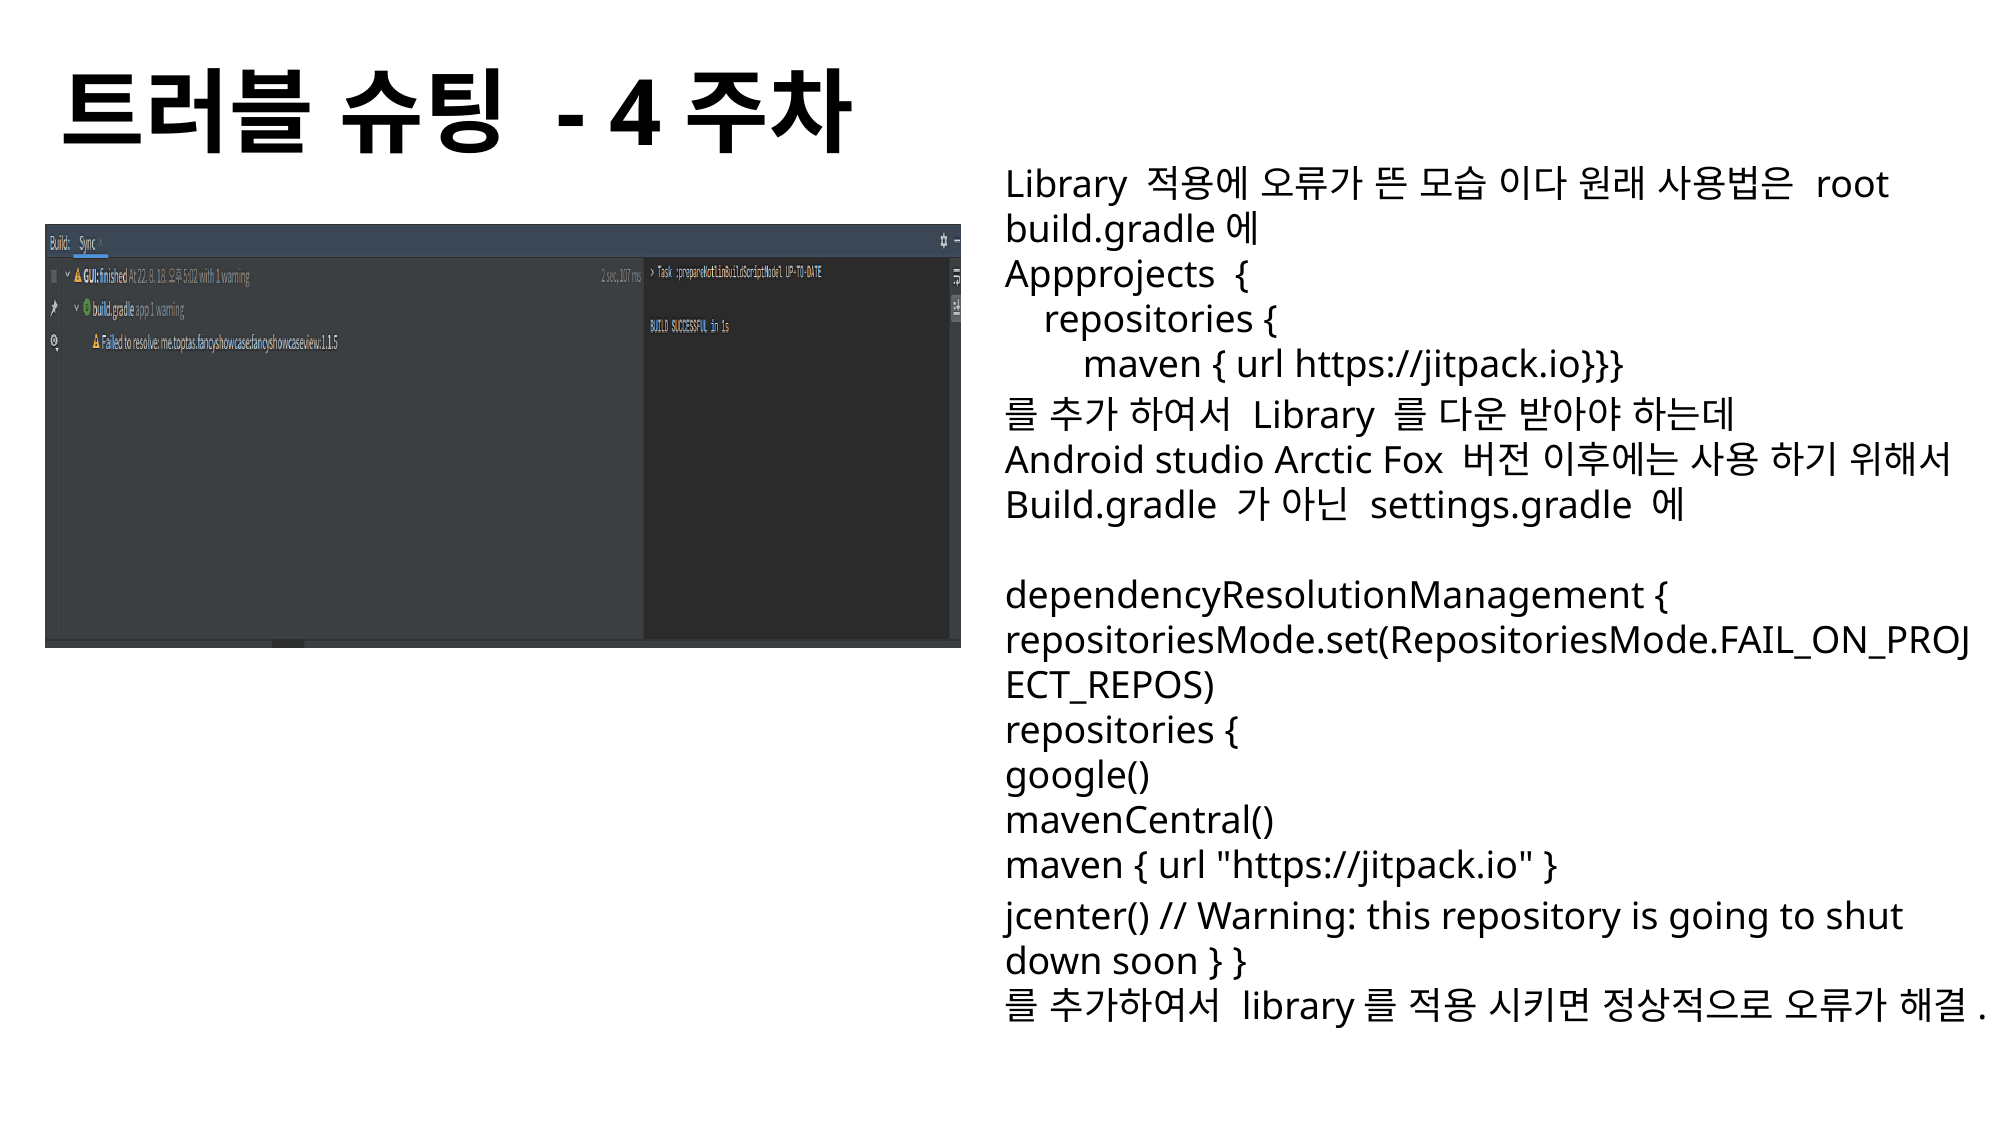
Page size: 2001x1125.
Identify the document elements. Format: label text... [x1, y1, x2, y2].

text_box 트러블 슈팅 - 4주차 [45, 46, 954, 173]
text_box Library 적용에 오류가 뜬 모습 이다 원래 사용법은 root build.gradle에 Appprojects { repositories { maven { url https://jitpack.io}}} 를 추가 하여서 Library 를 다운 받아야 하는데 Android studio Arctic Fox 버전 이후에는 사용 하기 위해서 Build.gradle 가 아닌 settings.gradle 에 dependencyResolutionManagement { repositoriesMode.set(RepositoriesMode.FAIL_ON_PROJECT_REPOS) repositories { google() mavenCentral() maven { url "https://jitpack.io" } jcenter() // Warning: this repository is going to shut down soon } } 를 추가하여서 library를 적용 시키면 정상적으로 오류가 해결. [989, 152, 1990, 1032]
picture [45, 224, 961, 648]
